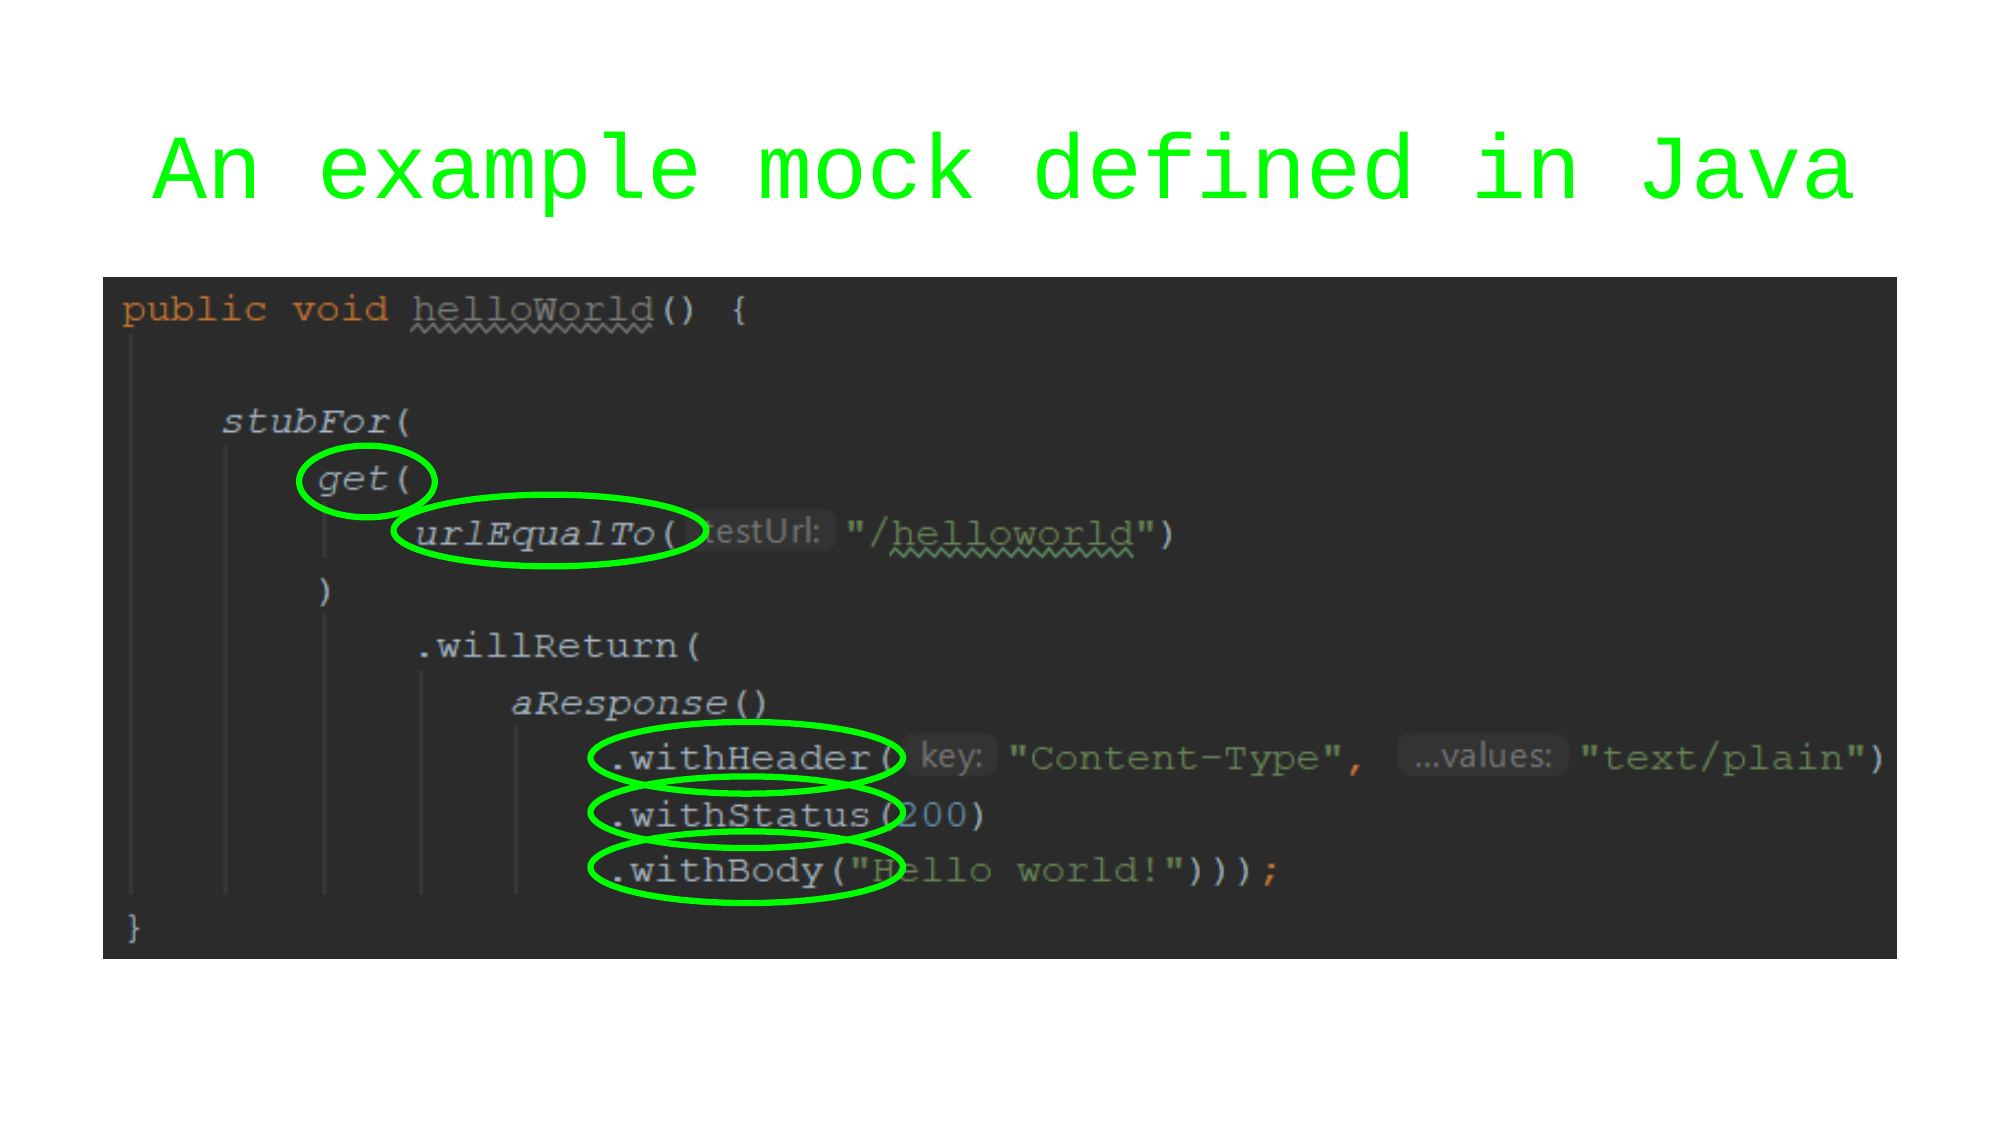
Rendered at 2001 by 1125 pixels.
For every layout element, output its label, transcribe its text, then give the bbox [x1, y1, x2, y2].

title An example mock defined in Java [137, 59, 1971, 278]
picture [103, 277, 1897, 959]
